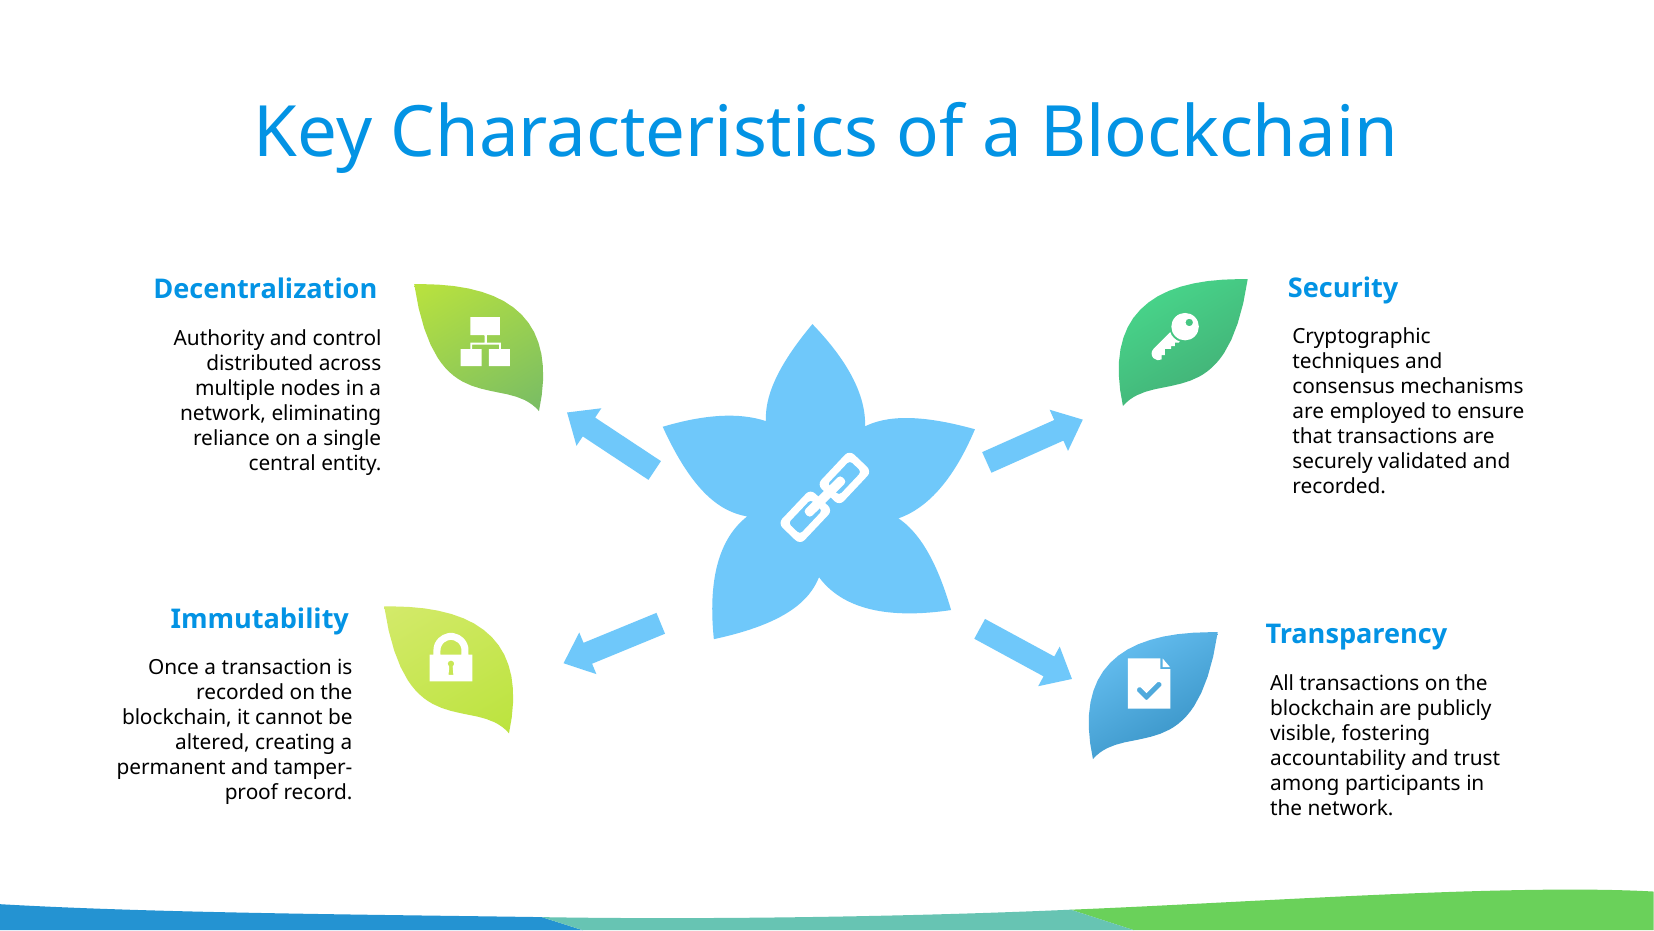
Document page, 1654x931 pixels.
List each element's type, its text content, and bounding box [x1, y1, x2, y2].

text_box [1088, 632, 1218, 760]
text_box Cryptographic techniques and consensus mechanisms are employed to ensure that transactions are securely validated and recorded. [1277, 315, 1548, 506]
text_box Once a transaction is recorded on the blockchain, it cannot be altered, creating a permanent and tamper-proof record. [97, 646, 368, 812]
text_box Immutability [93, 594, 364, 642]
text_box [414, 284, 544, 412]
text_box [982, 409, 1083, 473]
text_box [1118, 279, 1248, 407]
text_box [563, 612, 666, 675]
text_box [662, 324, 975, 640]
text_box All transactions on the blockchain are publicly visible, fostering accountability and trust among participants in the network. [1255, 662, 1526, 827]
text_box [567, 408, 661, 480]
text_box [974, 618, 1072, 687]
text_box Transparency [1250, 609, 1481, 657]
text_box Key Characteristics of a Blockchain [0, 78, 1654, 178]
text_box Security [1273, 263, 1503, 311]
text_box Decentralization [121, 264, 392, 312]
text_box Authority and control distributed across multiple nodes in a network, eliminating reliance on a single central entity. [125, 317, 396, 482]
text_box [384, 606, 514, 734]
